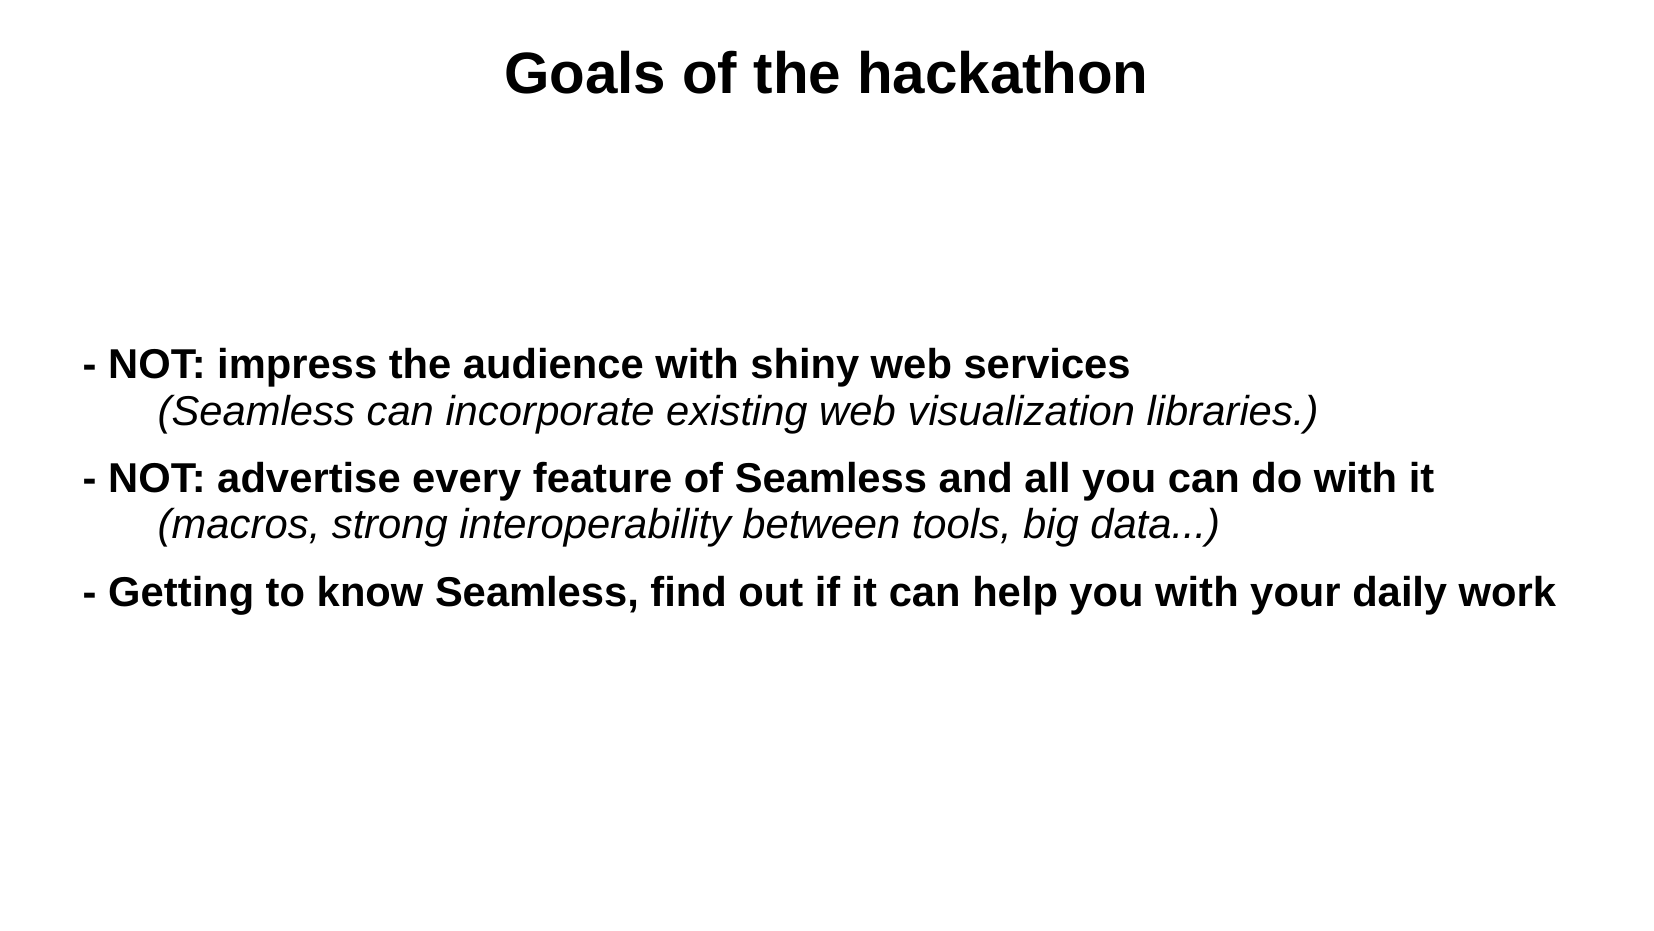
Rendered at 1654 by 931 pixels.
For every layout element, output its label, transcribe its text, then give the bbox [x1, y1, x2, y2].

subtitle - NOT: impress the audience with shiny web services (Seamless can incorporate existing web visualization libraries.) - NOT: advertise every feature of Seamless and all you can do with it (macros, strong interoperability between tools, big data...) - Getting to know Seamless, find out if it can help you with your daily work [82, 130, 1571, 914]
title Goals of the hackathon [82, 0, 1571, 130]
